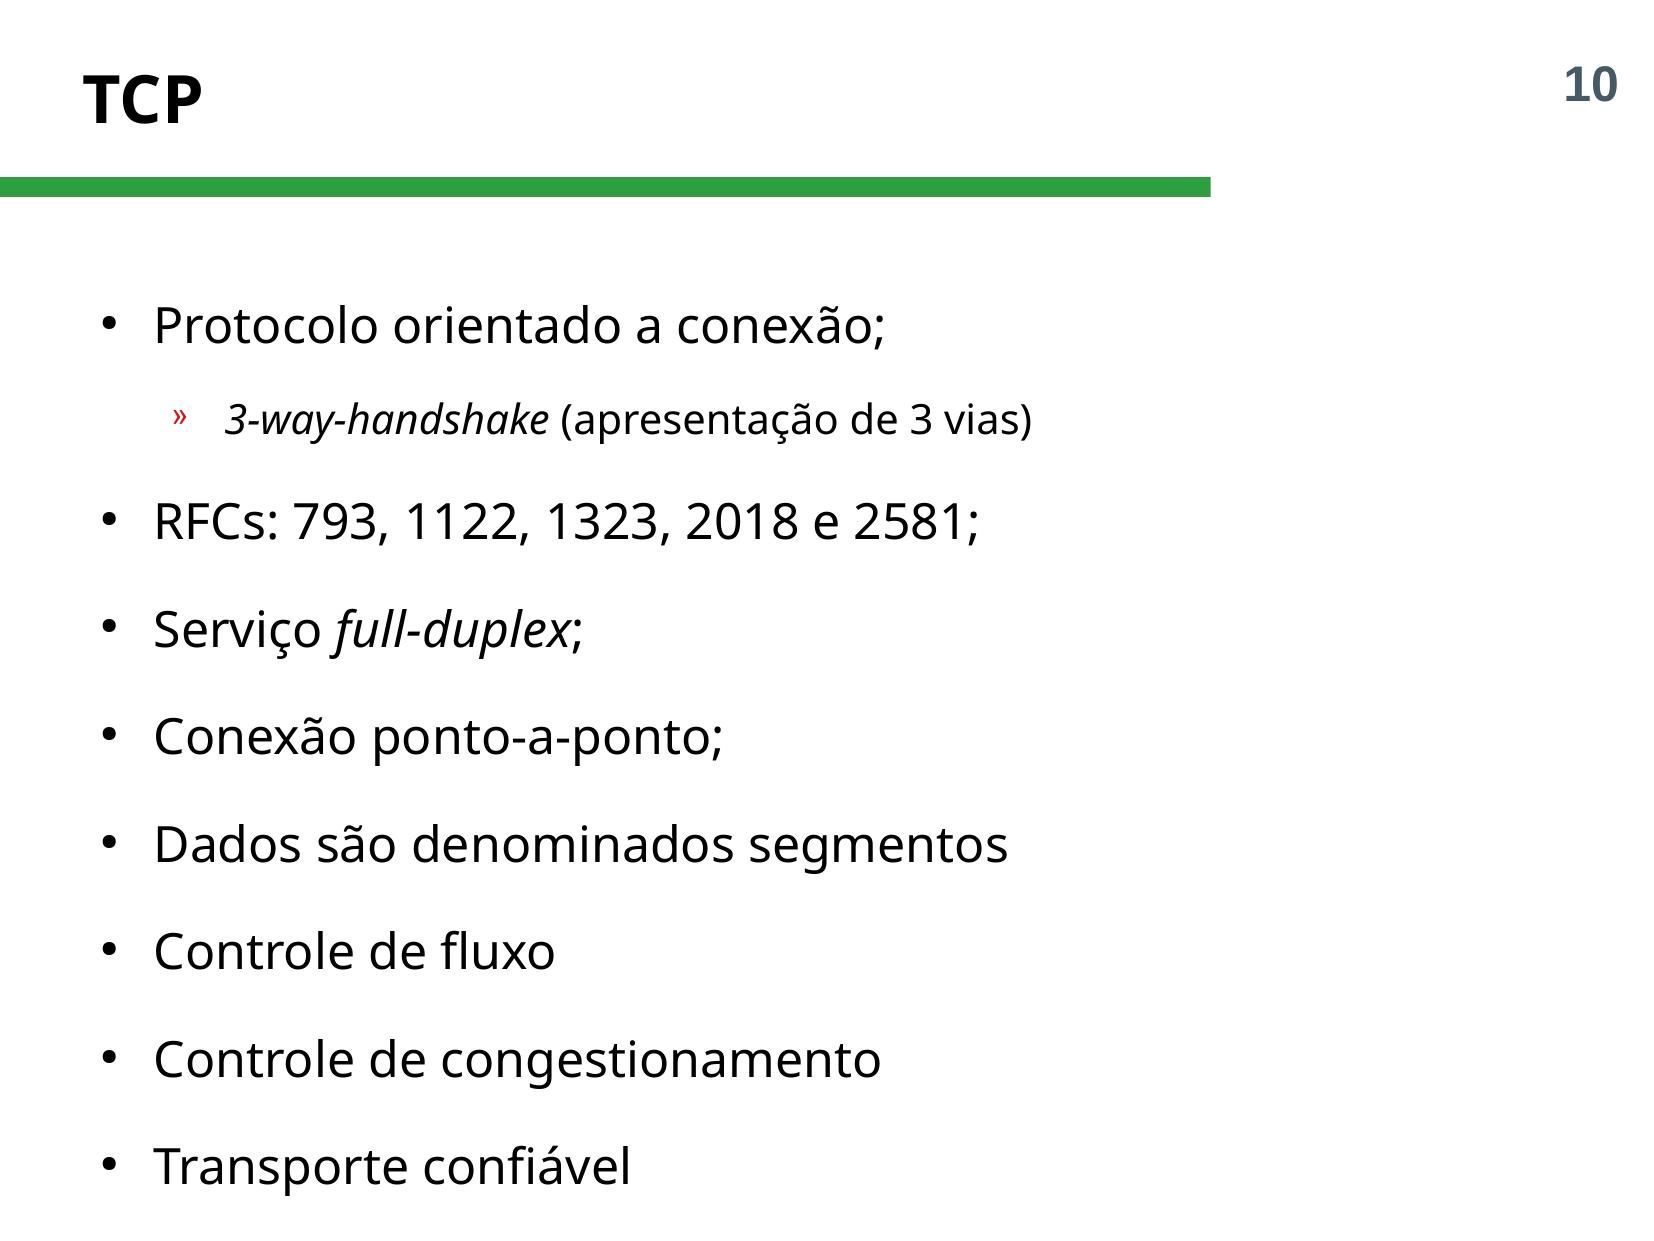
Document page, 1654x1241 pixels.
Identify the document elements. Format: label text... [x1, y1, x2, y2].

list Protocolo orientado a conexão; 3-way-handshake (apresentação de 3 vias) RFCs: 793, 1122, 1323, 2018 e 2581; Serviço full-duplex; Conexão ponto-a-ponto; Dados são denominados segmentos Controle de fluxo Controle de congestionamento Transporte confiável [82, 290, 1571, 1216]
title TCP [82, 0, 1152, 202]
